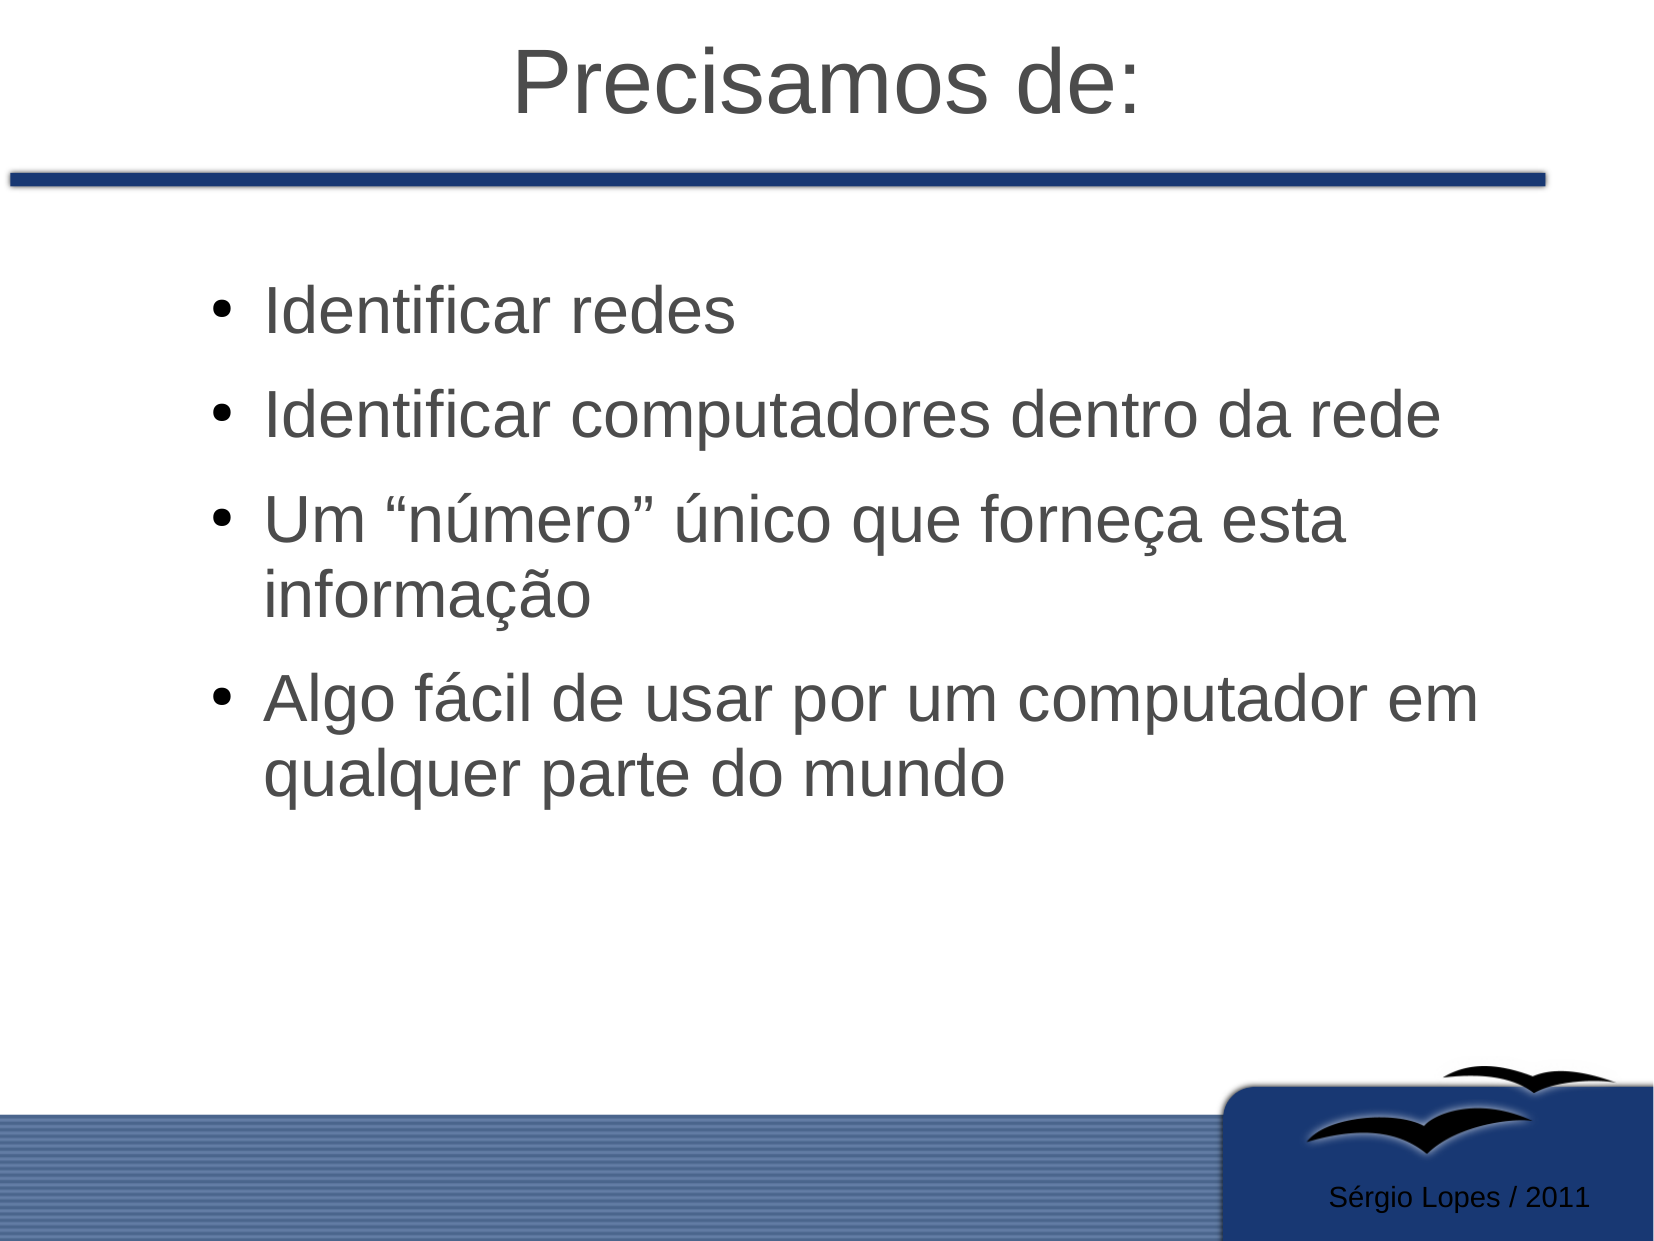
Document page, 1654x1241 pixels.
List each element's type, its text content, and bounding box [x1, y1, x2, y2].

text_box Sérgio Lopes / 2011 [1328, 1181, 1588, 1214]
title Precisamos de: [121, 0, 1534, 164]
list Identificar redes Identificar computadores dentro da rede Um “número” único que forneça esta informação Algo fácil de usar por um computador em qualquer parte do mundo [121, 273, 1534, 1056]
picture [0, 0, 1654, 1241]
